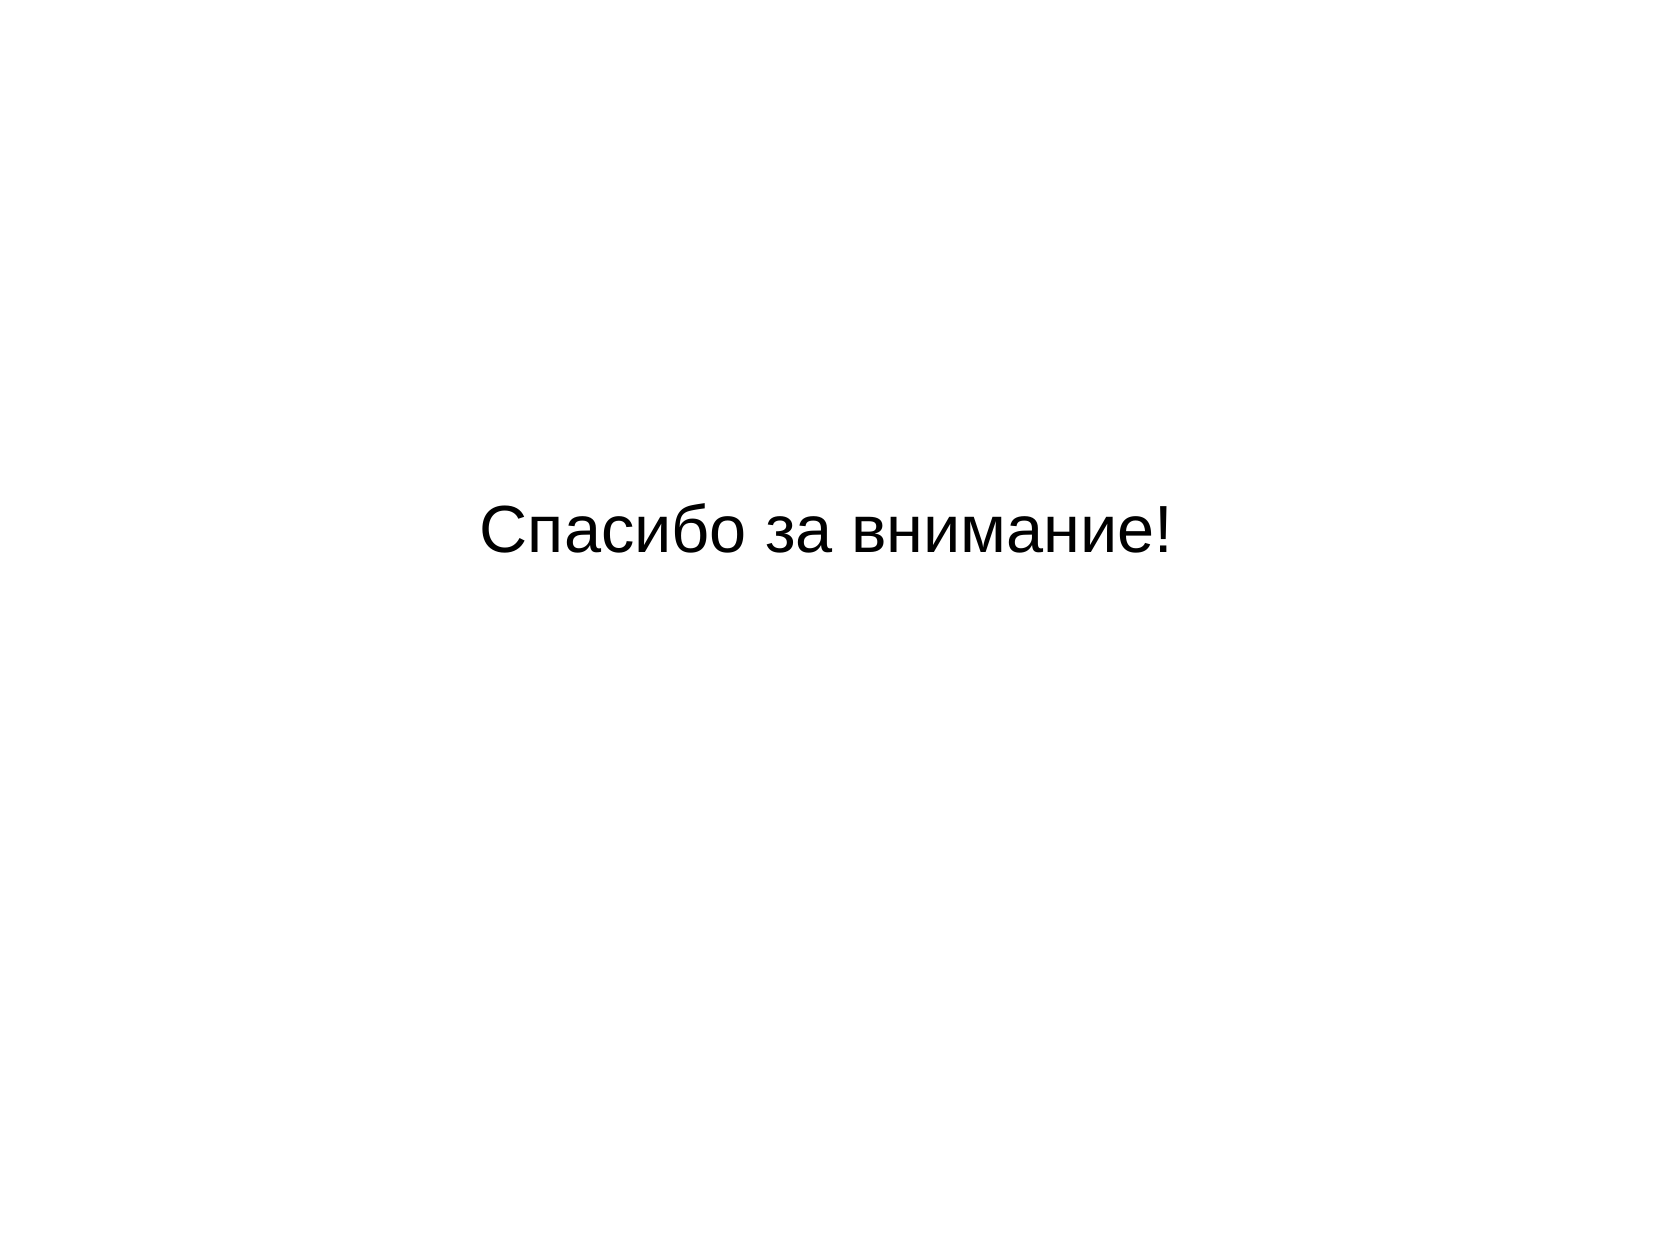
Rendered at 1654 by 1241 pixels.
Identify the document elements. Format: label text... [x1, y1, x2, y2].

subtitle Спасибо за внимание! [82, 49, 1571, 1010]
